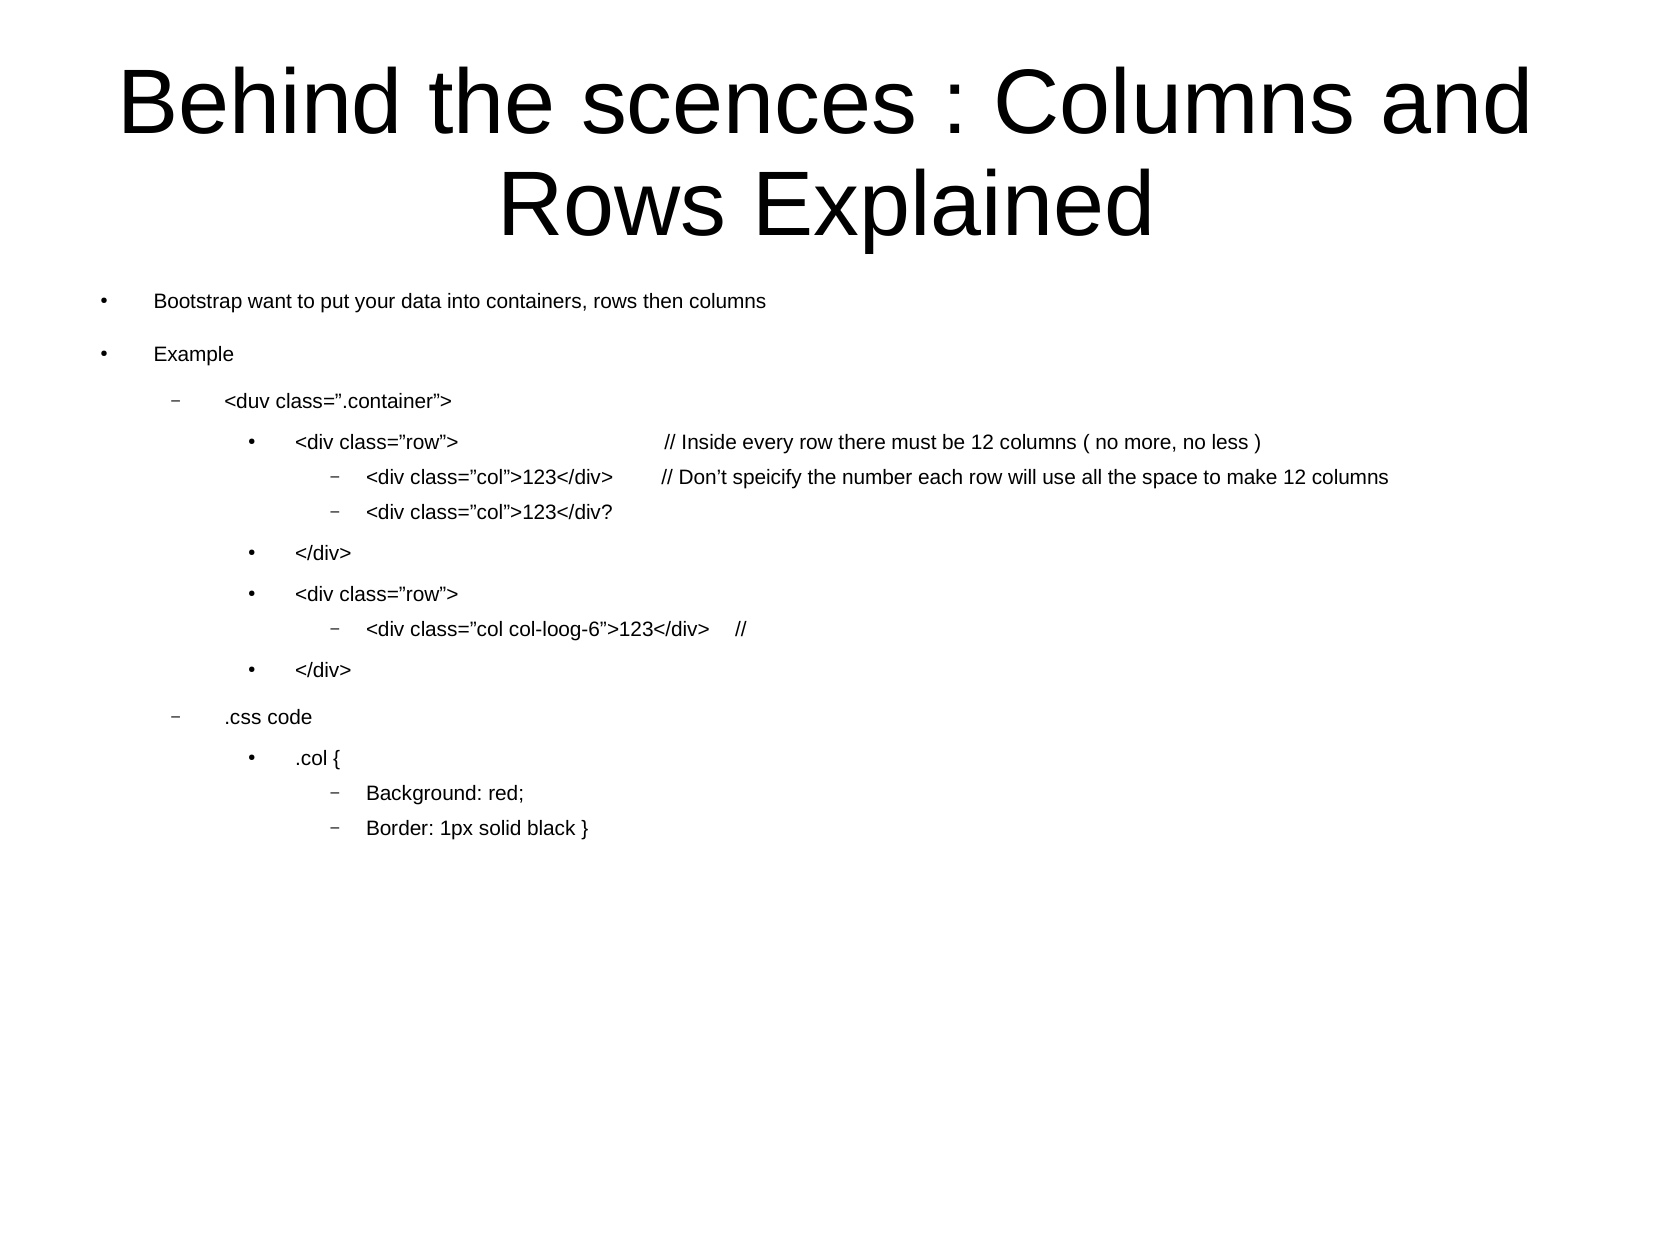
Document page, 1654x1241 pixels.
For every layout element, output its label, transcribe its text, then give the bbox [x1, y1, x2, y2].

list Bootstrap want to put your data into containers, rows then columns Example <duv class=”.container”> <div class=”row”> // Inside every row there must be 12 columns ( no more, no less ) <div class=”col”>123</div> // Don’t speicify the number each row will use all the space to make 12 columns <div class=”col”>123</div? </div> <div class=”row”> <div class=”col col-loog-6”>123</div> // </div> .css code .col { Background: red; Border: 1px solid black } [82, 290, 1571, 1217]
title Behind the scences : Columns and Rows Explained [82, 49, 1571, 257]
